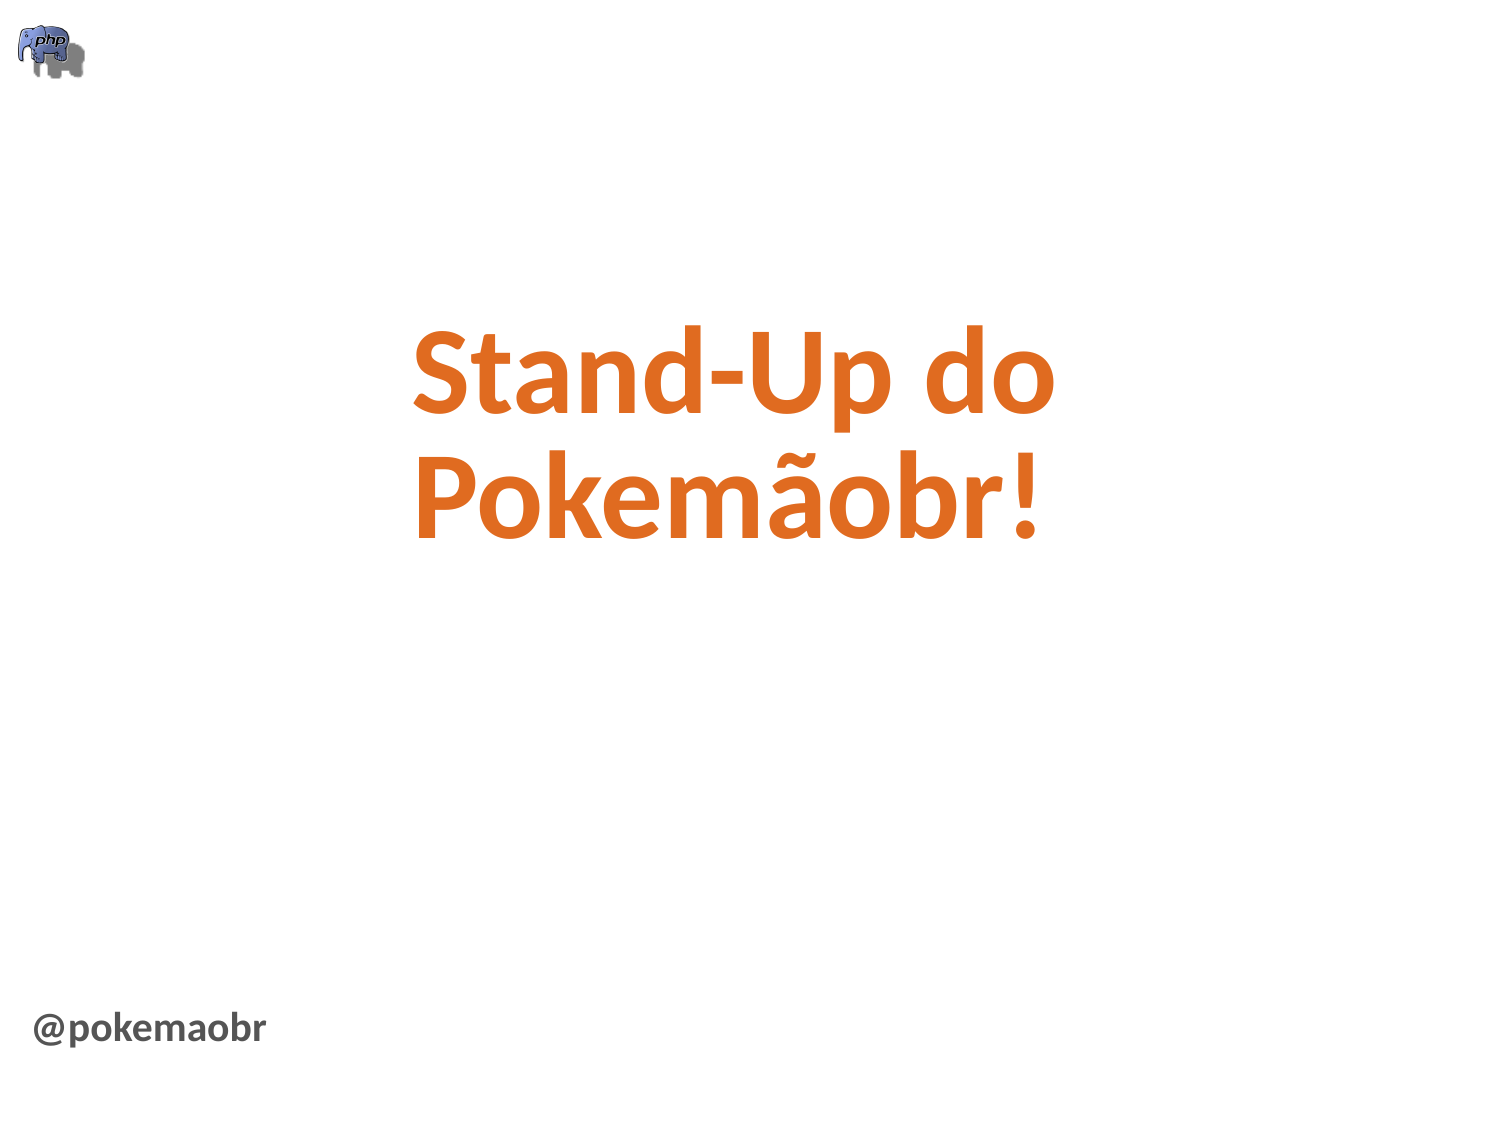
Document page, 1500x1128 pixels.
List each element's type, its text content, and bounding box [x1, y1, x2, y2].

text_box Stand-Up do Pokemãobr! [265, 312, 1204, 782]
text_box @pokemaobr [15, 999, 954, 1128]
picture [15, 15, 72, 72]
